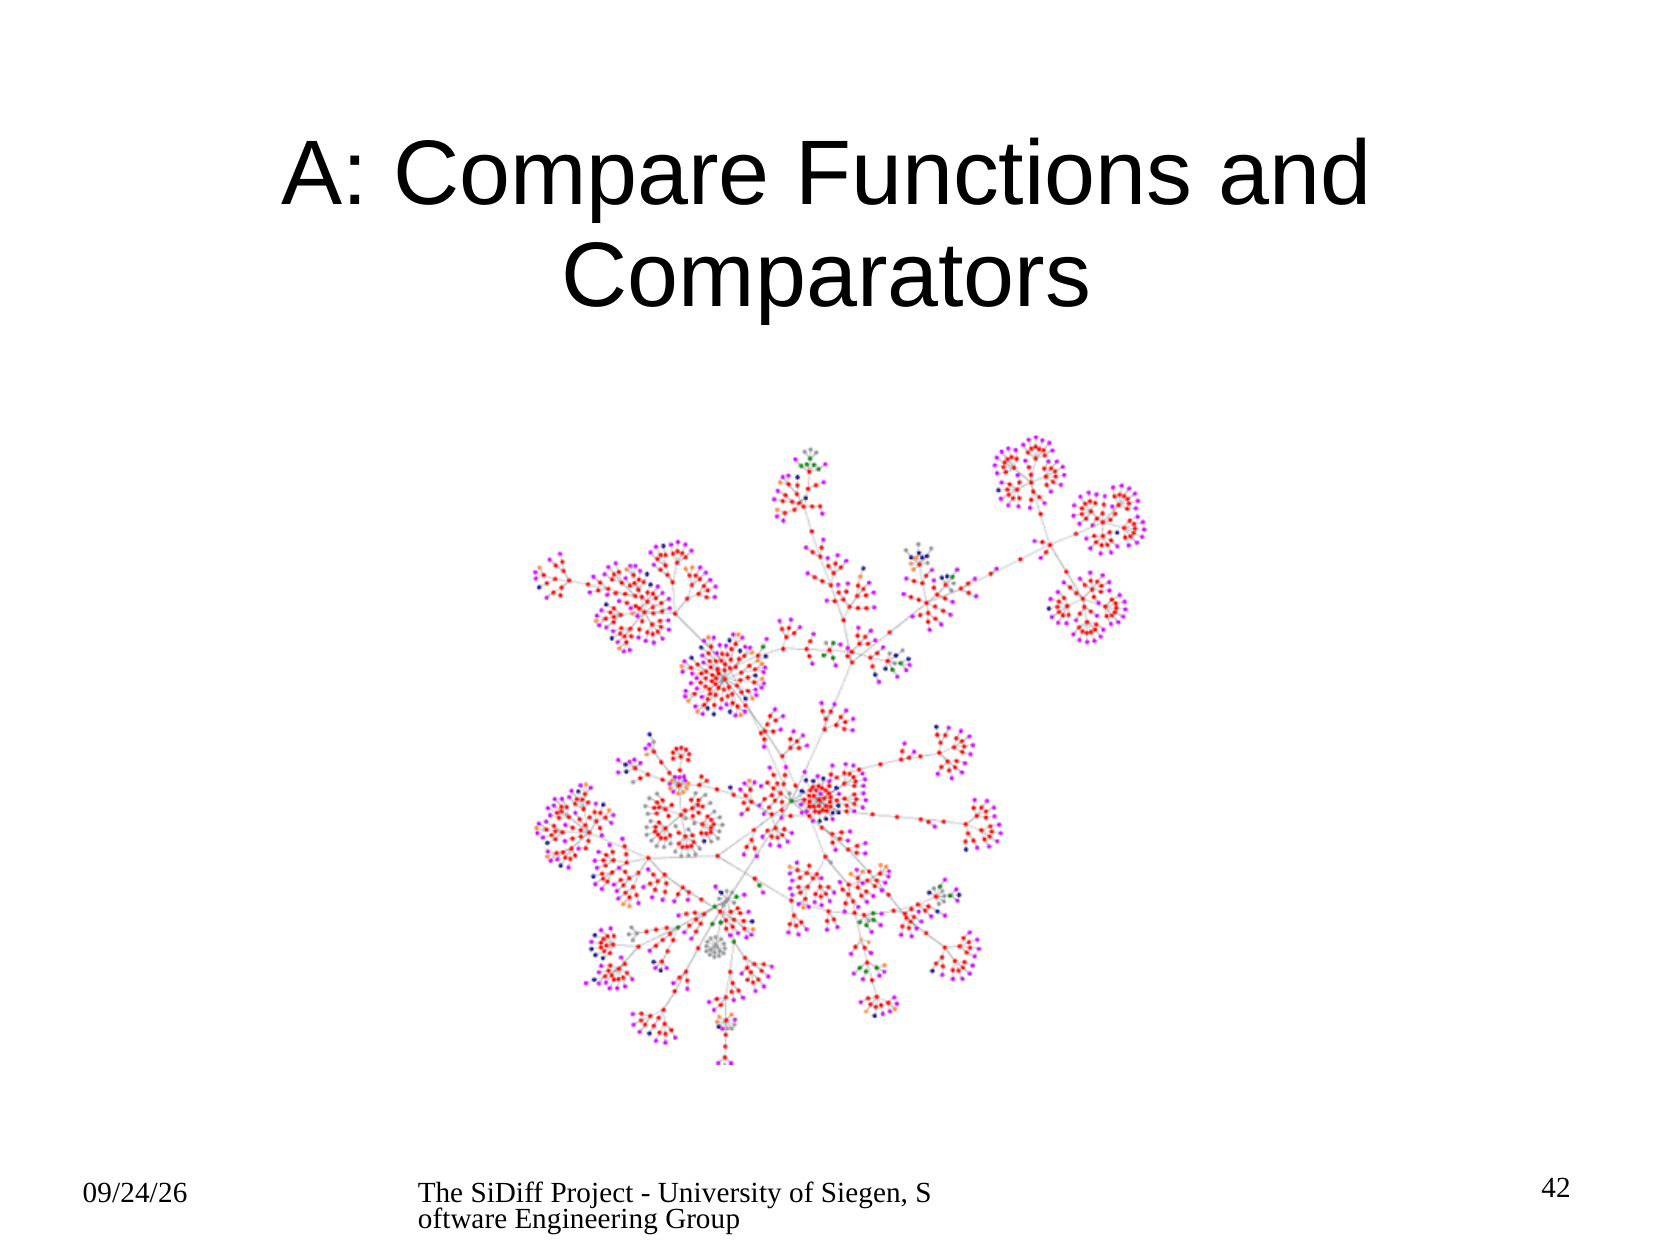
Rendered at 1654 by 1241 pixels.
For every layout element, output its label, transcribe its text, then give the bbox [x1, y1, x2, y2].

picture [525, 425, 1152, 1065]
title A: Compare Functions and Comparators [82, 120, 1571, 328]
